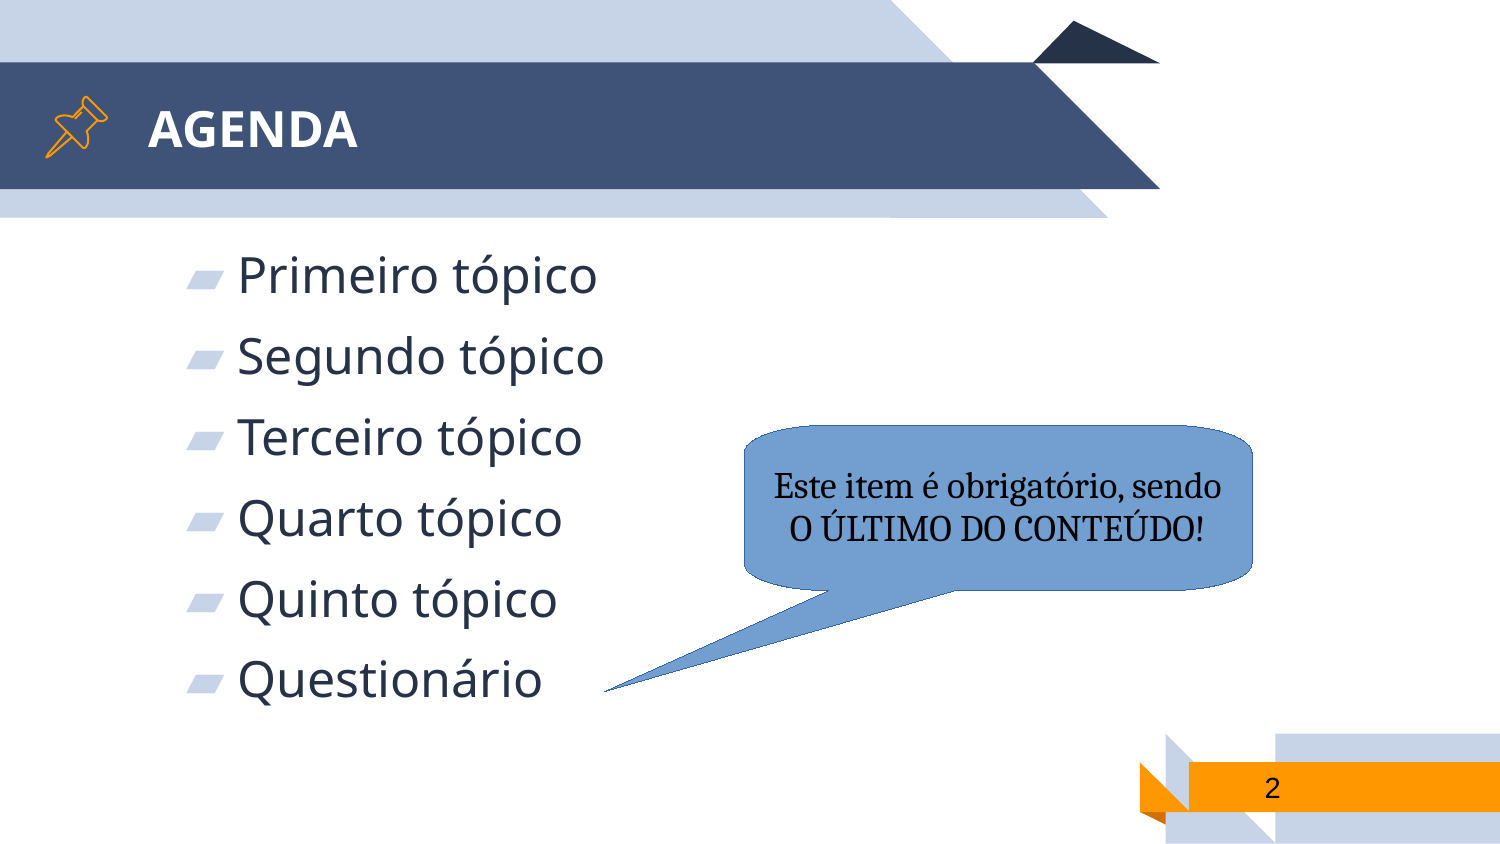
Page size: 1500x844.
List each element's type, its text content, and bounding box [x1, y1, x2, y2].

text_box Este item é obrigatório, sendo O ÚLTIMO DO CONTEÚDO! [604, 425, 1253, 692]
title AGENDA [133, 64, 1035, 190]
slide_number <number> [1249, 760, 1494, 813]
list Primeiro tópico Segundo tópico Terceiro tópico Quarto tópico Quinto tópico Questionário [133, 217, 1430, 734]
